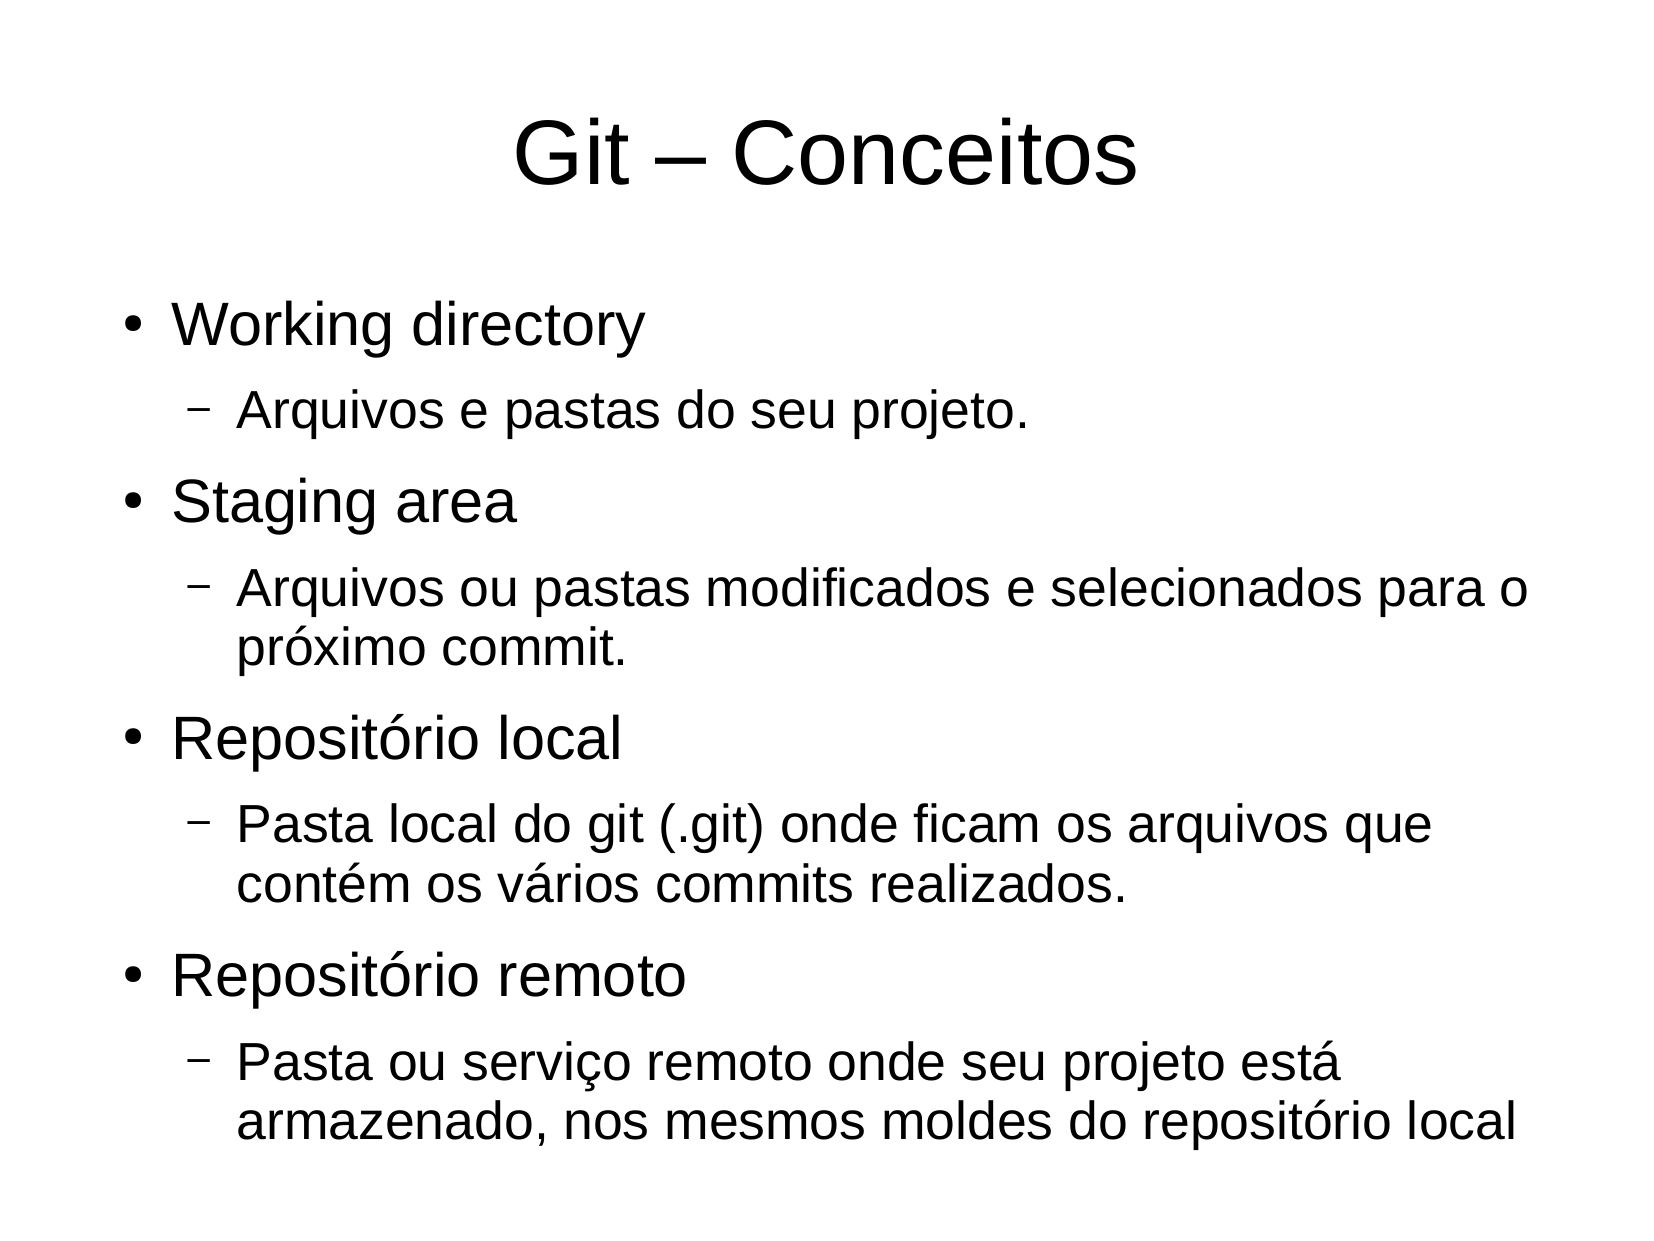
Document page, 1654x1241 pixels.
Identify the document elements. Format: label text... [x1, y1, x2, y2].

list Working directory Arquivos e pastas do seu projeto. Staging area Arquivos ou pastas modificados e selecionados para o próximo commit. Repositório local Pasta local do git (.git) onde ficam os arquivos que contém os vários commits realizados. Repositório remoto Pasta ou serviço remoto onde seu projeto está armazenado, nos mesmos moldes do repositório local [106, 290, 1572, 1158]
title Git – Conceitos [82, 49, 1571, 257]
